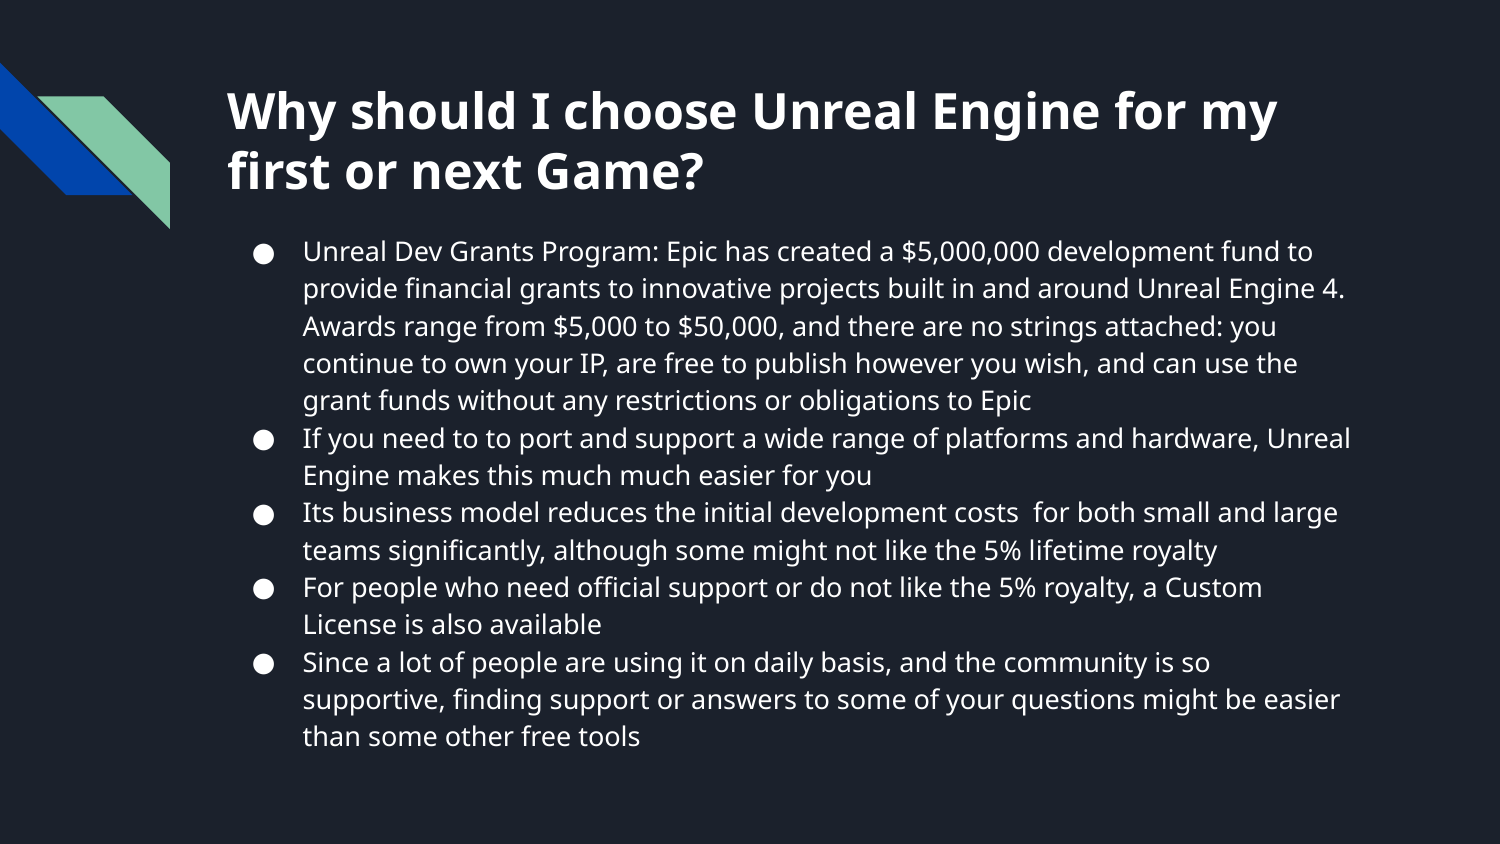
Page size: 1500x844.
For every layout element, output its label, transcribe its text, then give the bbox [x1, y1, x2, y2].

text_box Unreal Dev Grants Program: Epic has created a $5,000,000 development fund to provide financial grants to innovative projects built in and around Unreal Engine 4. Awards range from $5,000 to $50,000, and there are no strings attached: you continue to own your IP, are free to publish however you wish, and can use the grant funds without any restrictions or obligations to Epic If you need to to port and support a wide range of platforms and hardware, Unreal Engine makes this much much easier for you Its business model reduces the initial development costs for both small and large teams significantly, although some might not like the 5% lifetime royalty For people who need official support or do not like the 5% royalty, a Custom License is also available Since a lot of people are using it on daily basis, and the community is so supportive, finding support or answers to some of your questions might be easier than some other free tools [212, 214, 1368, 735]
text_box Why should I choose Unreal Engine for my first or next Game? [212, 64, 1368, 214]
